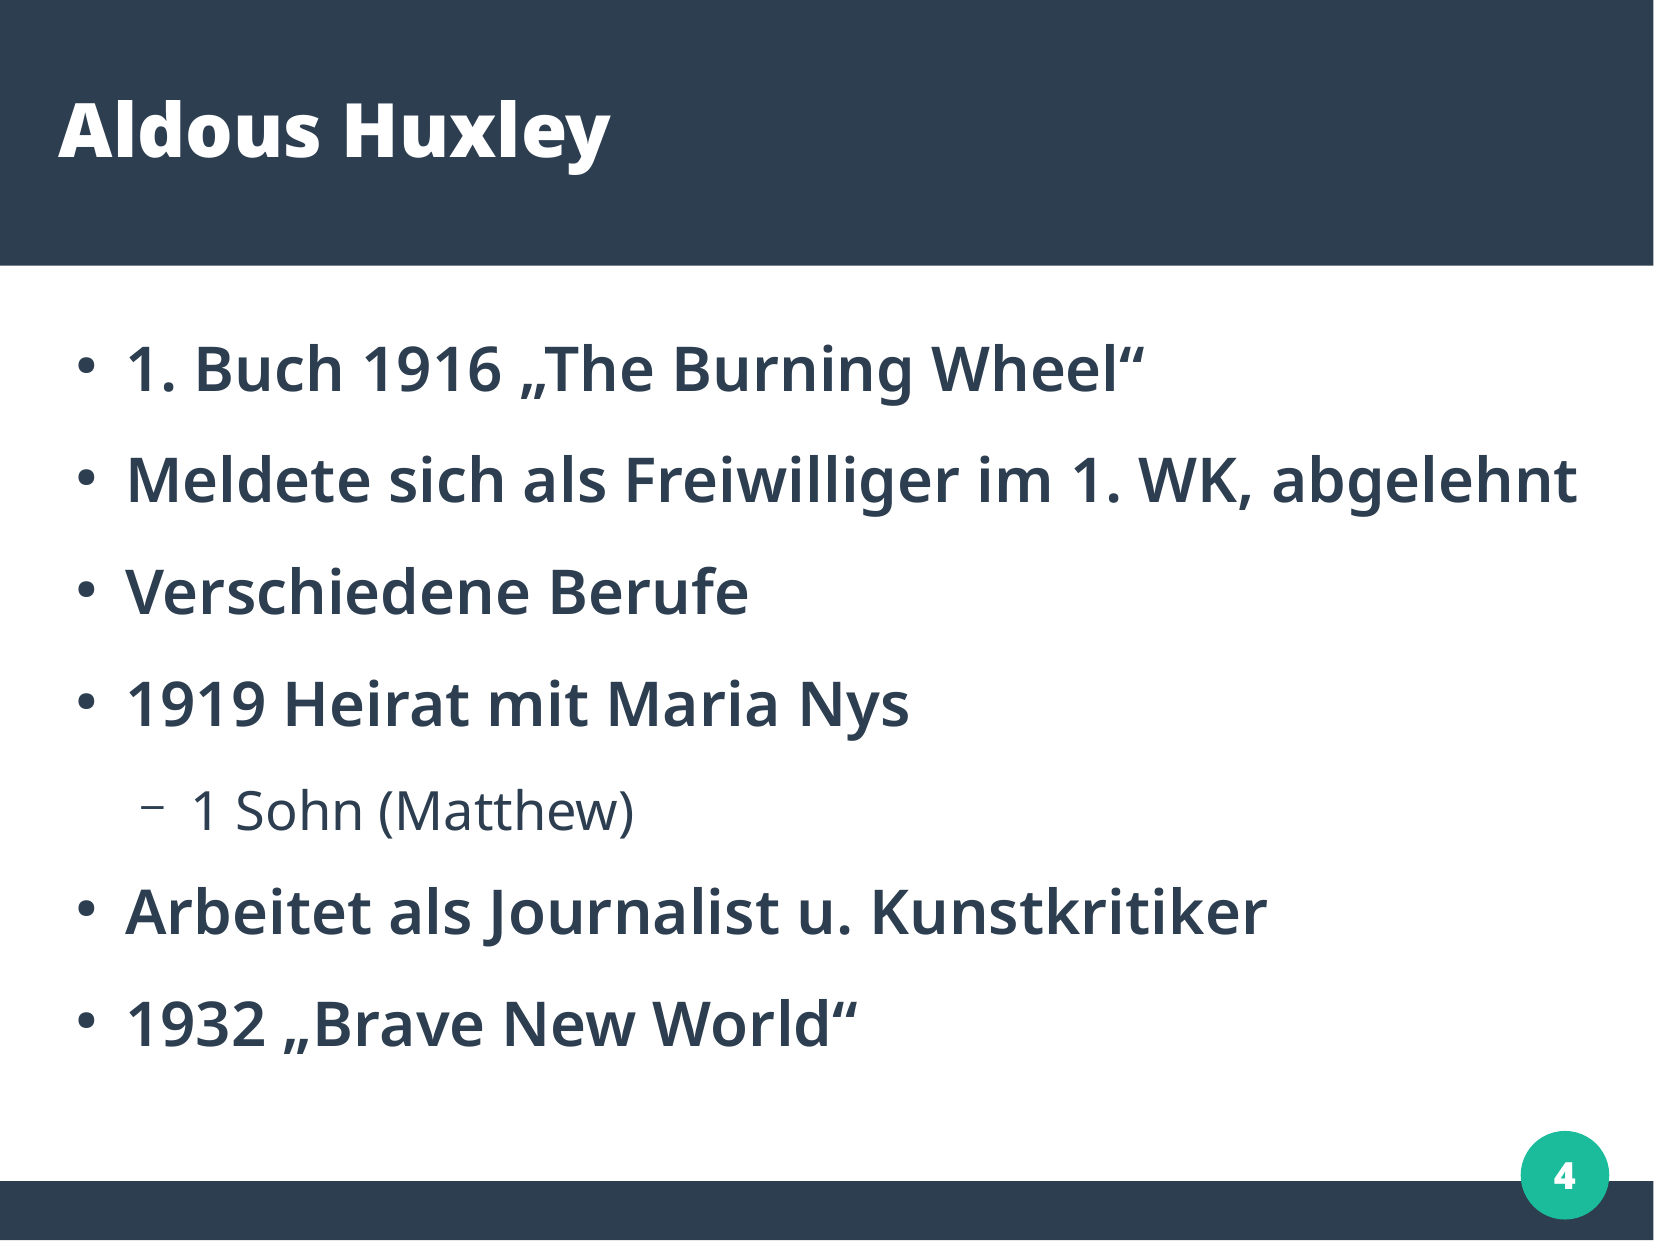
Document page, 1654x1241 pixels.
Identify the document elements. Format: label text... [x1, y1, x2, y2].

title Aldous Huxley [59, 49, 1595, 207]
list 1. Buch 1916 „The Burning Wheel“ Meldete sich als Freiwilliger im 1. WK, abgelehnt Verschiedene Berufe 1919 Heirat mit Maria Nys 1 Sohn (Matthew) Arbeitet als Journalist u. Kunstkritiker 1932 „Brave New World“ [59, 324, 1595, 1152]
